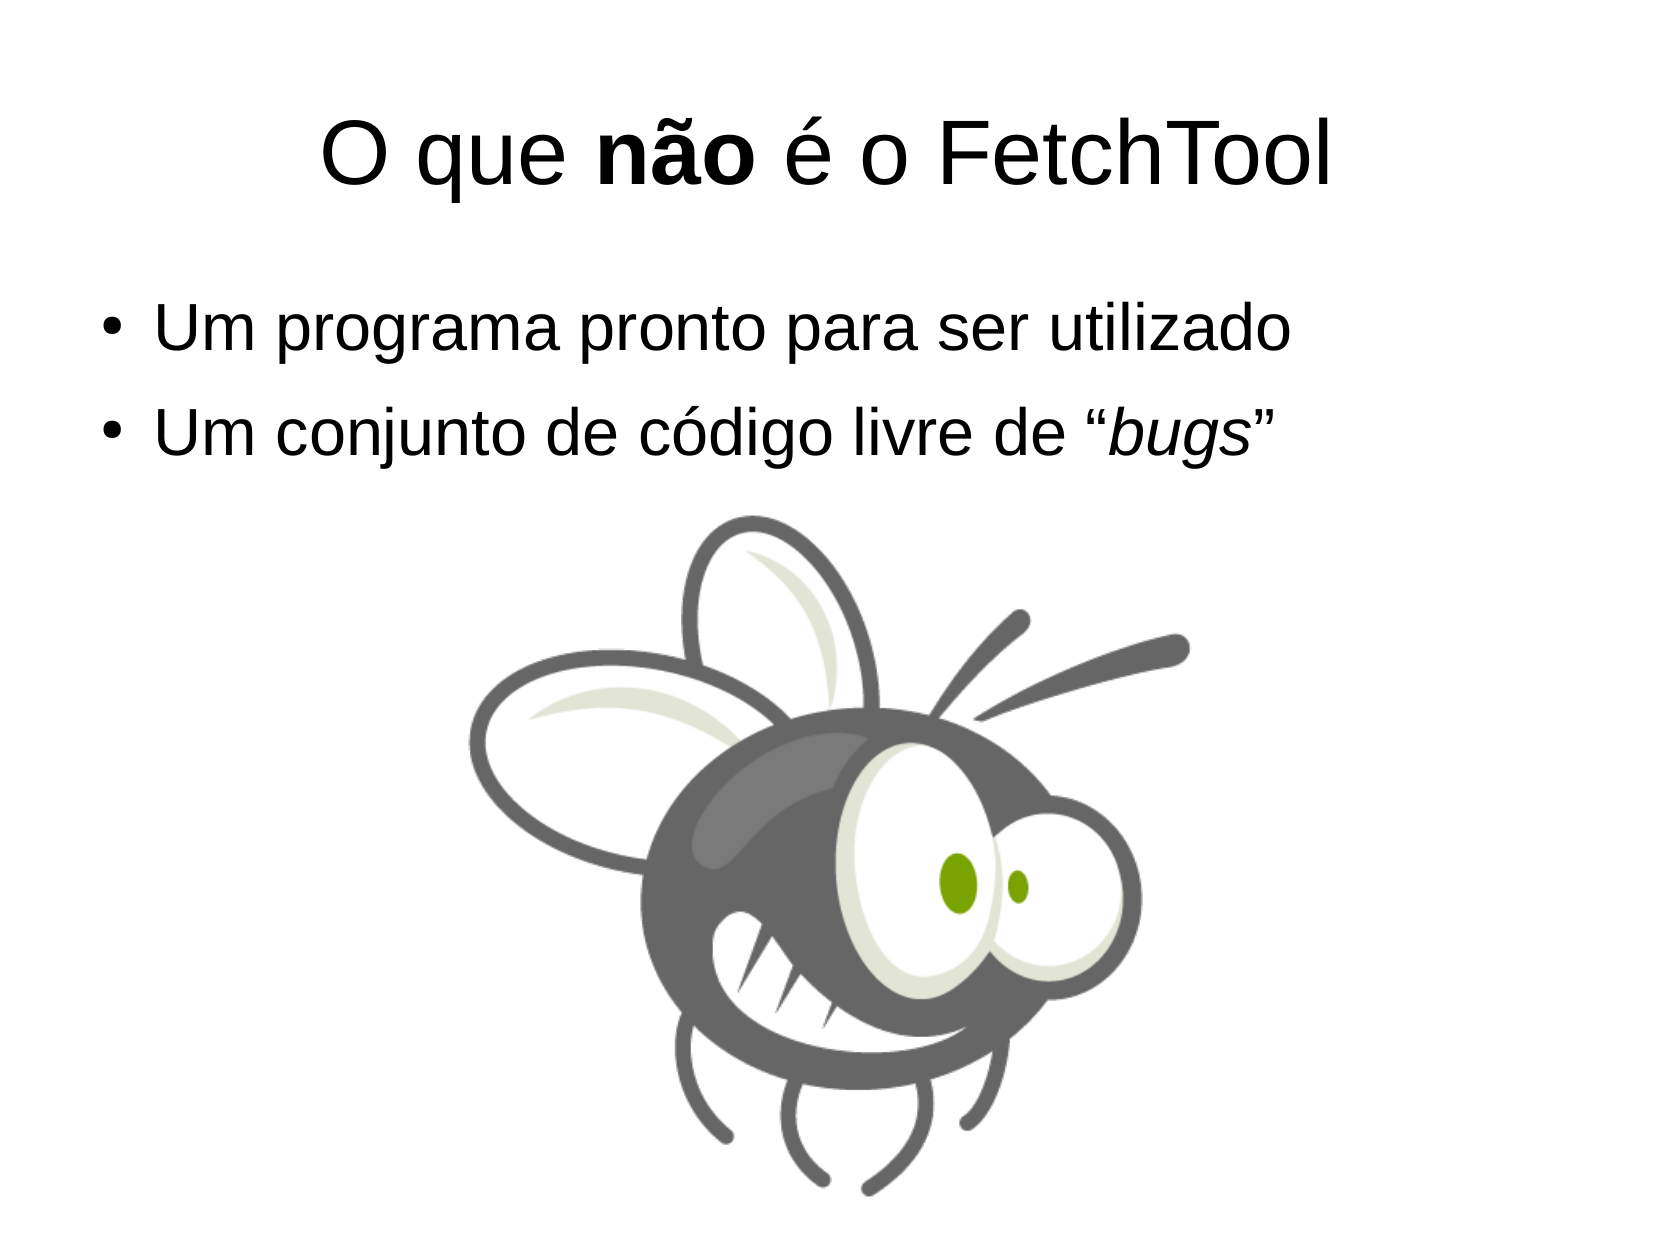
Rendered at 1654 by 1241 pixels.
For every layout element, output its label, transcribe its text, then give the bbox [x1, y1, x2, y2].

list Um programa pronto para ser utilizado Um conjunto de código livre de “bugs” [82, 290, 1571, 1010]
picture [433, 1010, 1221, 1223]
title O que não é o FetchTool [82, 49, 1571, 257]
